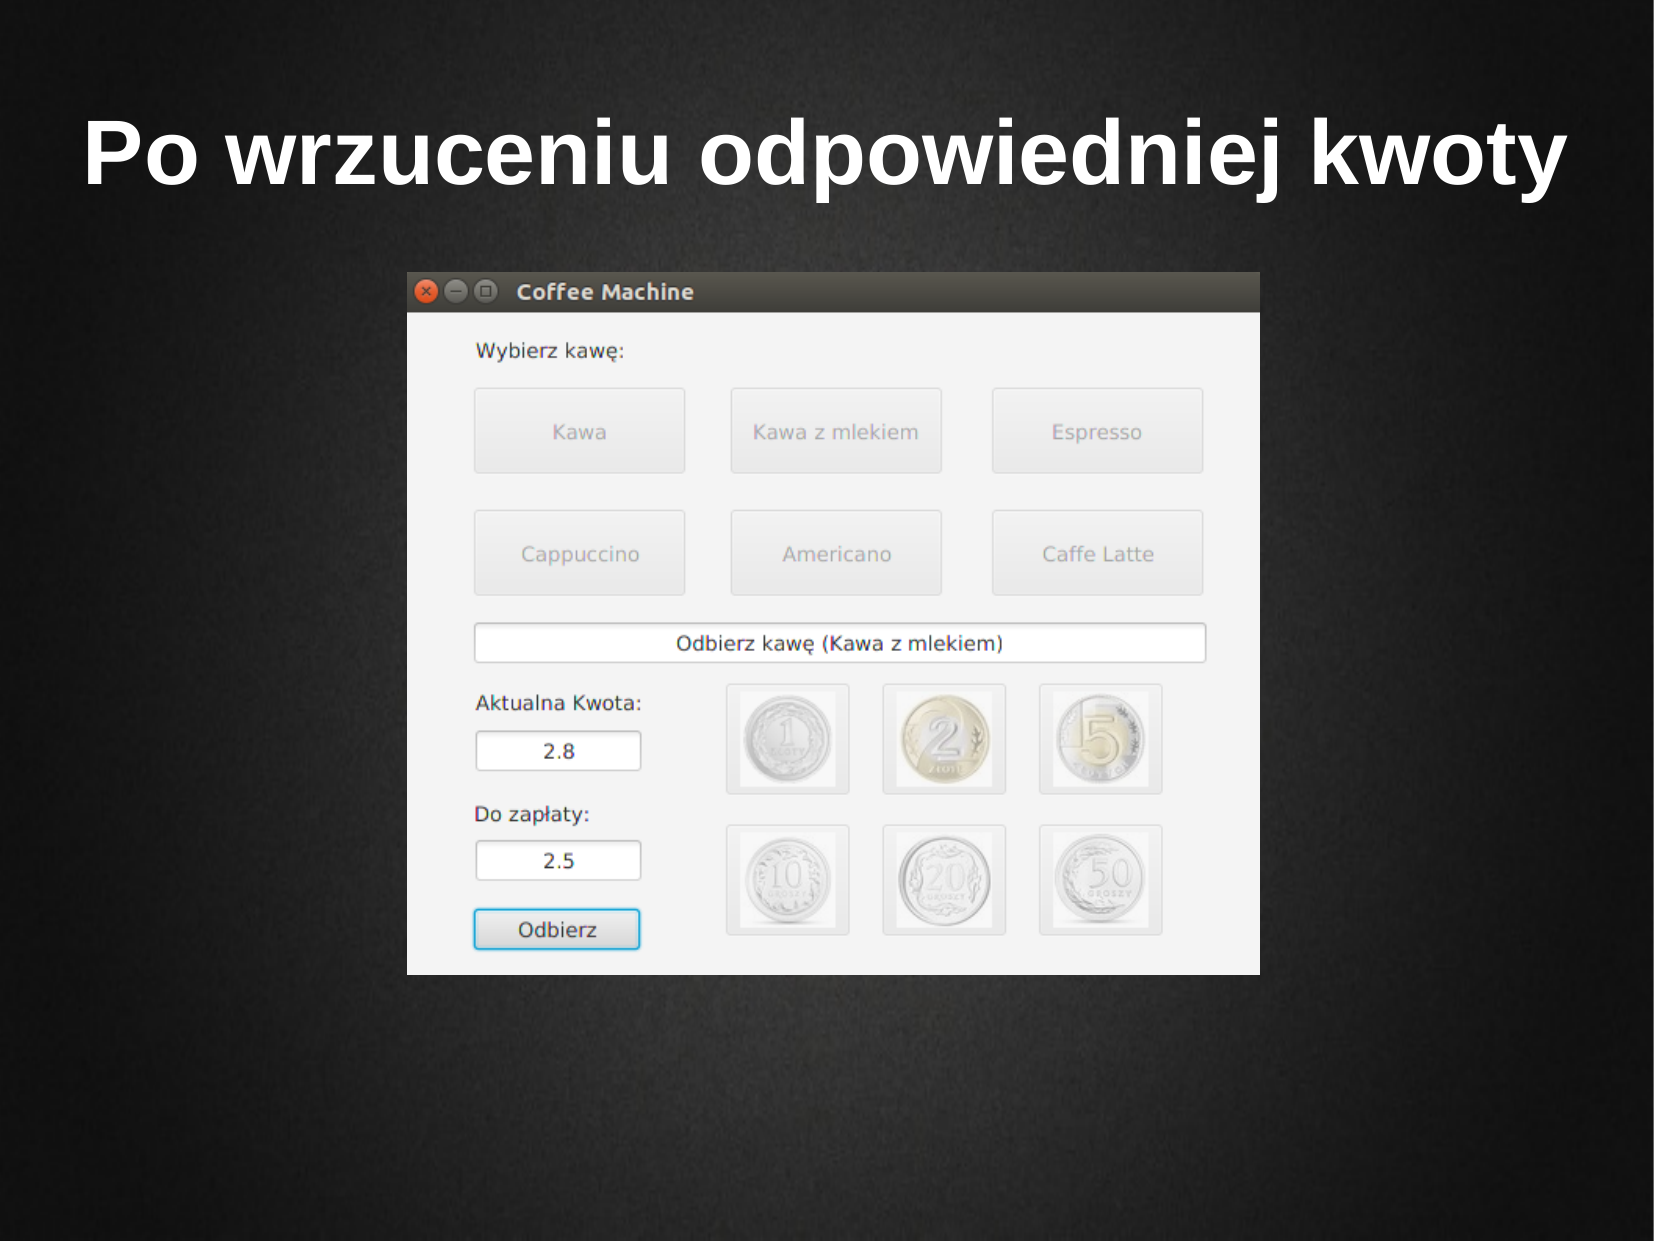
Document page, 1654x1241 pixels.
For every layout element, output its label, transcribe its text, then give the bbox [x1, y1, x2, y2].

title Po wrzuceniu odpowiedniej kwoty [82, 49, 1571, 257]
picture [0, 0, 1654, 1241]
